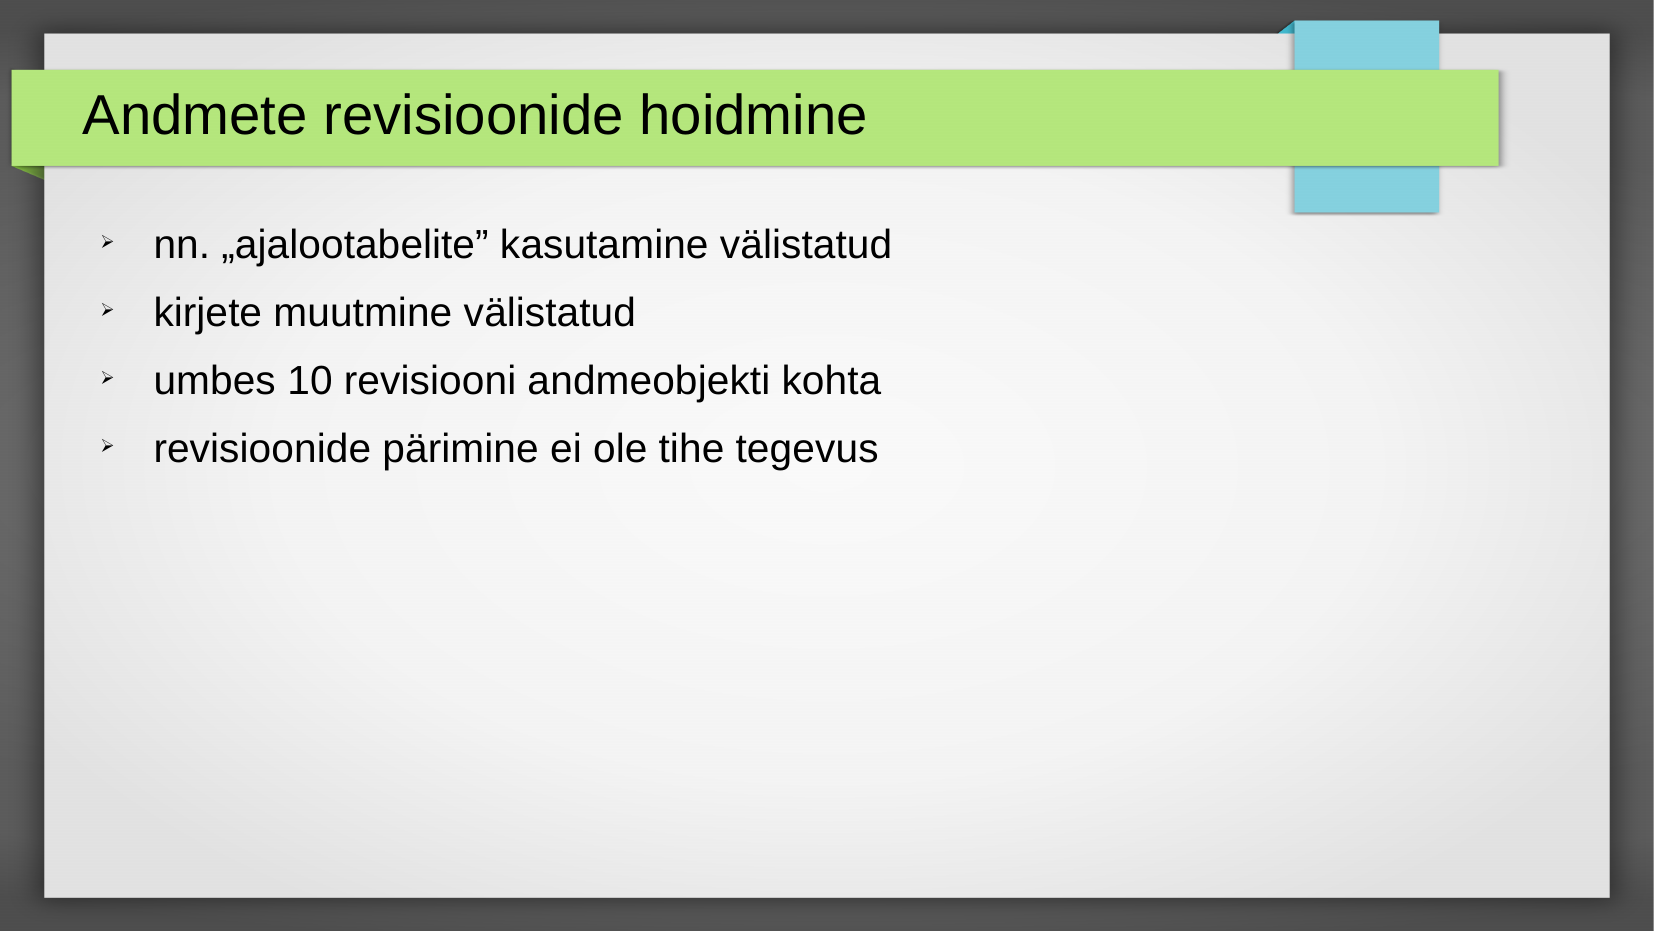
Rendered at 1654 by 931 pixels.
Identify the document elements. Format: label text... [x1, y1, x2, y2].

list nn. „ajalootabelite” kasutamine välistatud kirjete muutmine välistatud umbes 10 revisiooni andmeobjekti kohta revisioonide pärimine ei ole tihe tegevus [82, 221, 1571, 750]
title Andmete revisioonide hoidmine [82, 70, 1264, 160]
picture [0, 0, 1654, 931]
